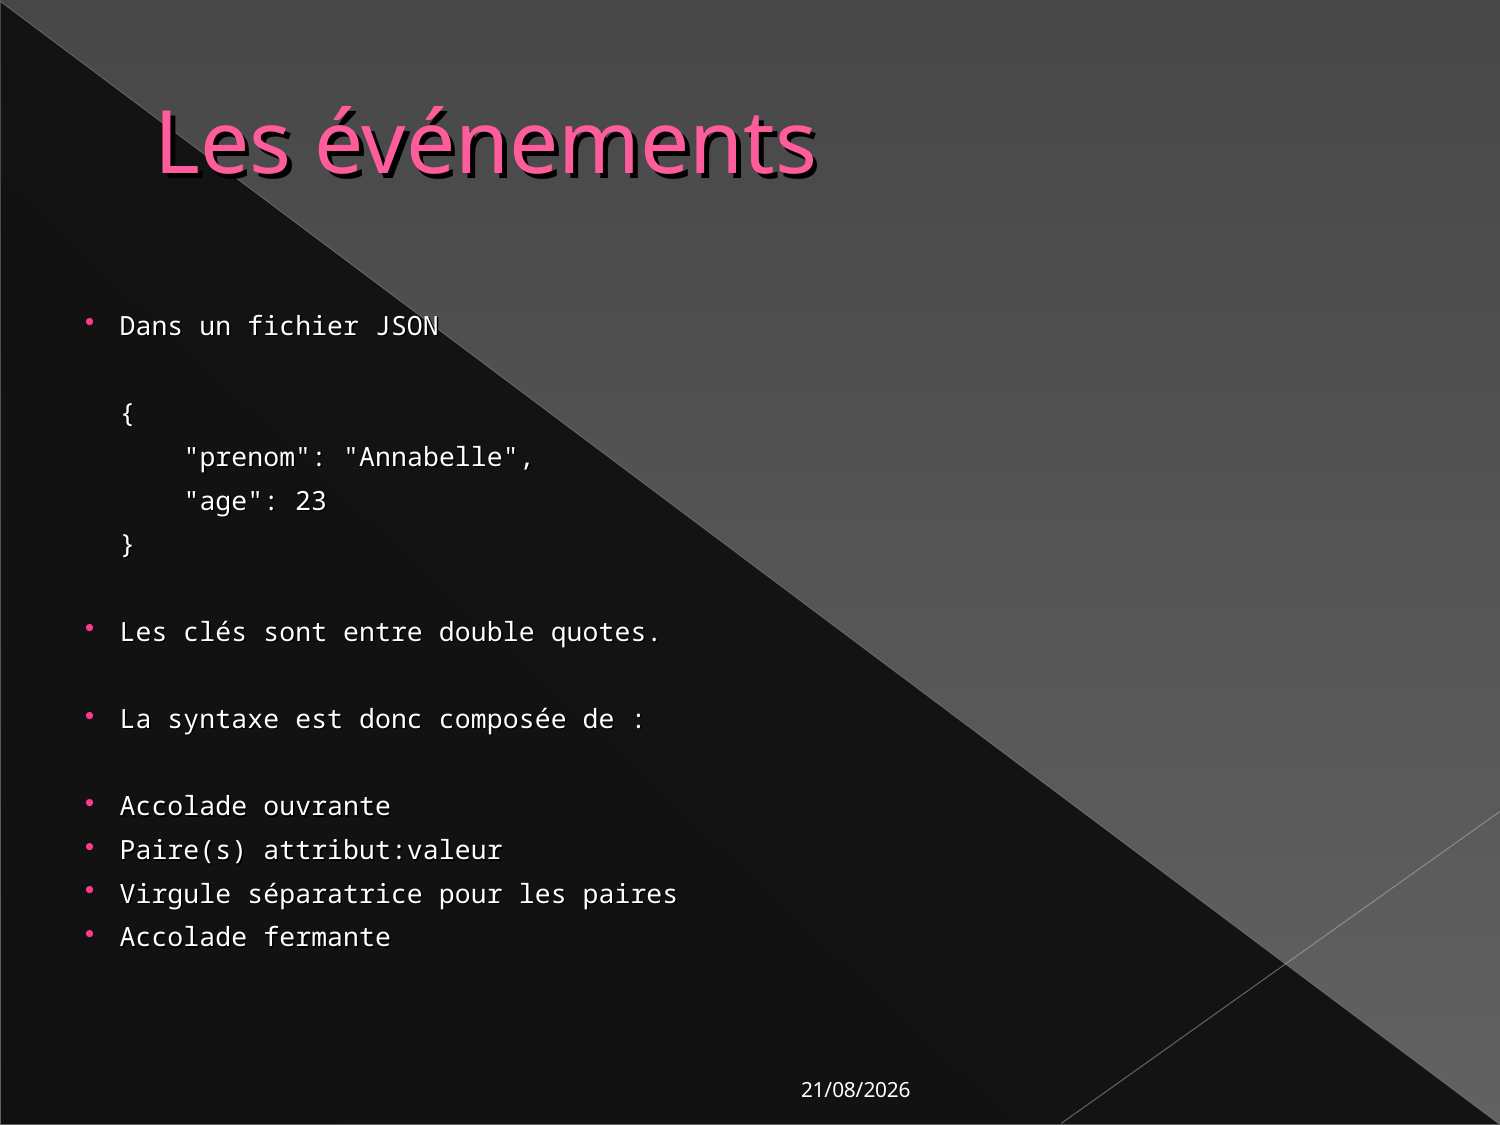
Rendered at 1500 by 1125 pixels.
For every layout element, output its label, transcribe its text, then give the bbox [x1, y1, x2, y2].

title Les événements [75, 43, 1426, 237]
list Dans un fichier JSON { "prenom": "Annabelle", "age": 23 } Les clés sont entre double quotes. La syntaxe est donc composée de : Accolade ouvrante Paire(s) attribut:valeur Virgule séparatrice pour les paires Accolade fermante [75, 236, 1418, 957]
